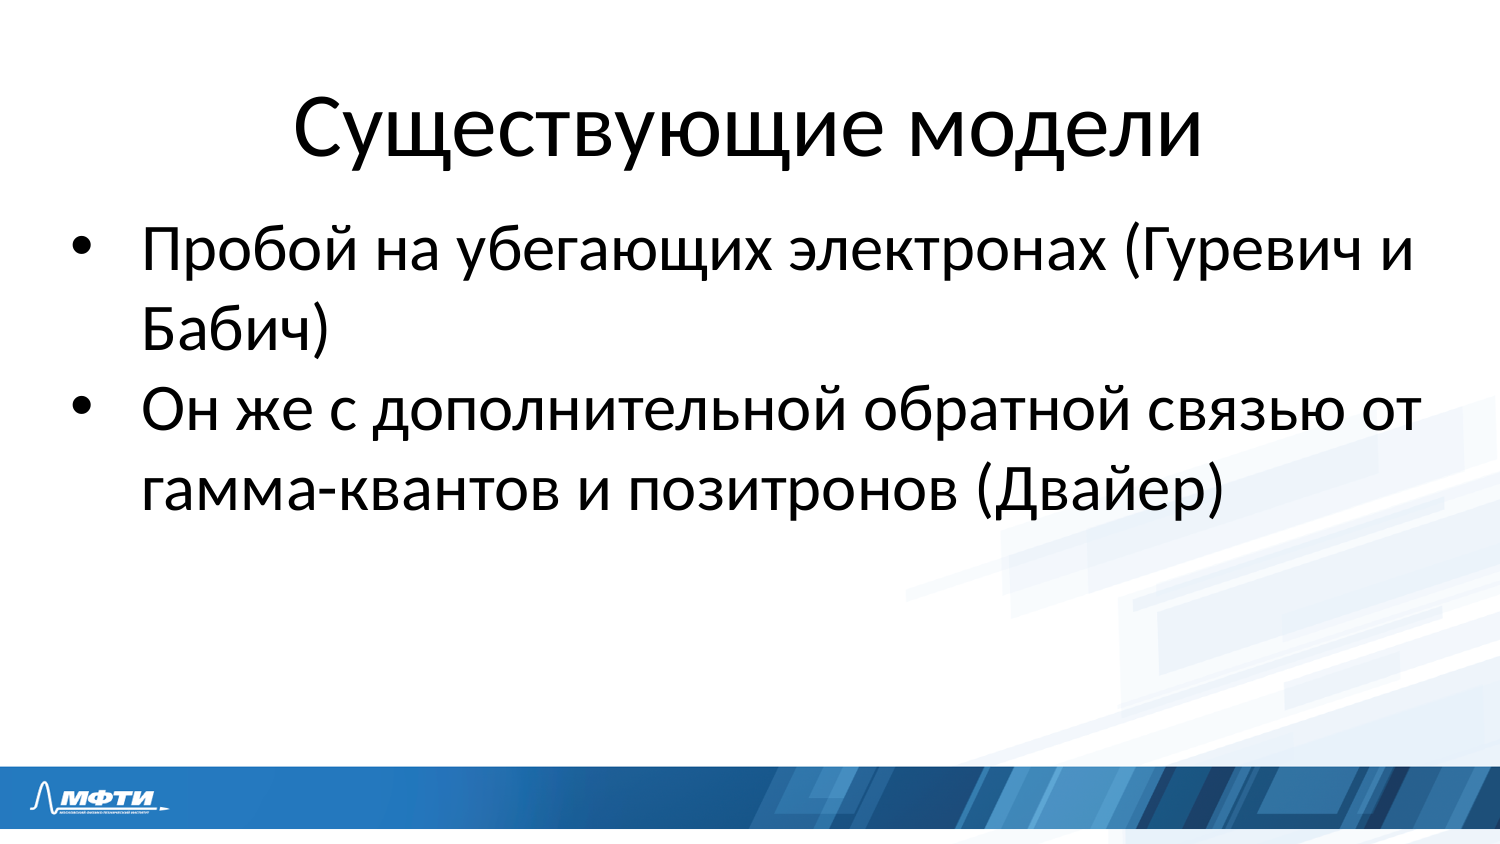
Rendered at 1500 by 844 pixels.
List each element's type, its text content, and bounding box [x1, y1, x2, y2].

title Существующие модели [51, 72, 1449, 167]
list Пробой на убегающих электронах (Гуревич и Бабич) Он же с дополнительной обратной связью от гамма-квантов и позитронов (Двайер) [51, 189, 1449, 750]
picture [0, 0, 1500, 844]
